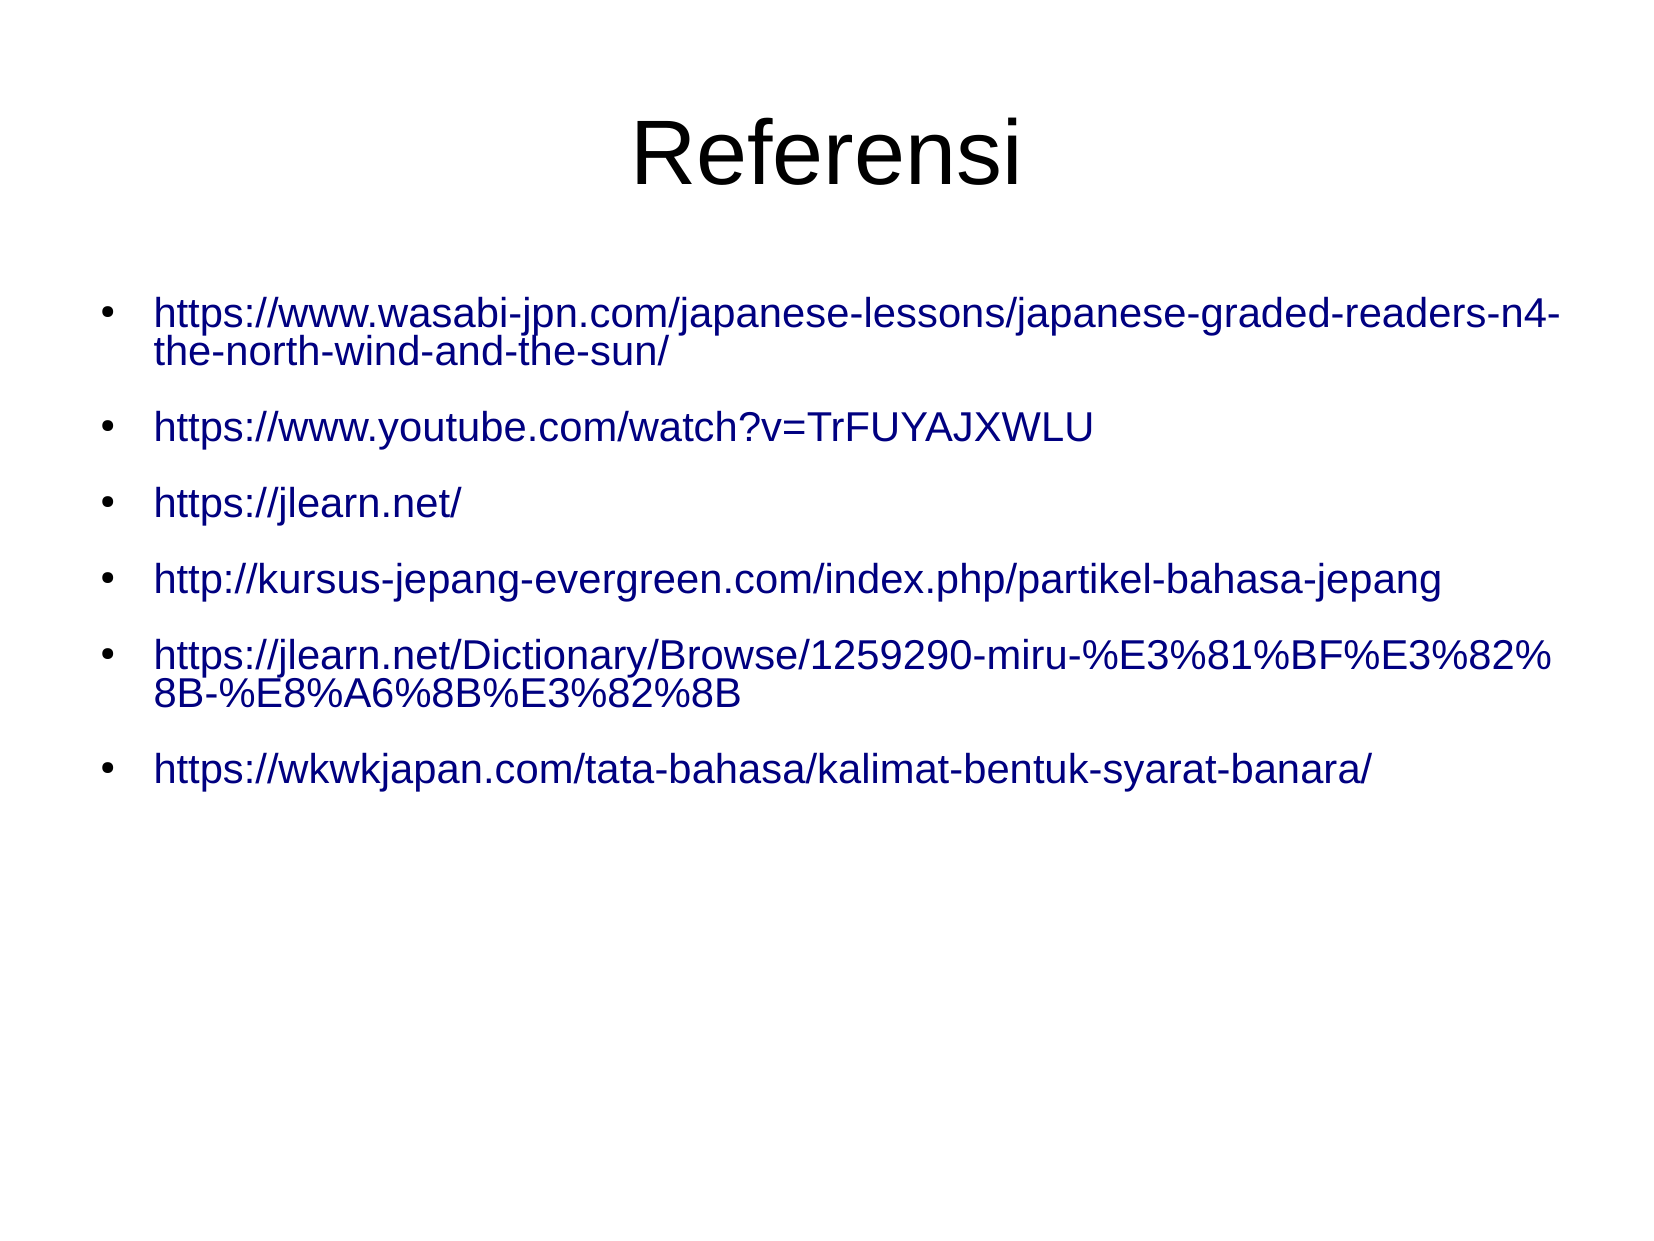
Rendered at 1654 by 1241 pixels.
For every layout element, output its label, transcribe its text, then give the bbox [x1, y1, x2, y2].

list https://www.wasabi-jpn.com/japanese-lessons/japanese-graded-readers-n4-the-north-wind-and-the-sun/ https://www.youtube.com/watch?v=TrFUYAJXWLU https://jlearn.net/ http://kursus-jepang-evergreen.com/index.php/partikel-bahasa-jepang https://jlearn.net/Dictionary/Browse/1259290-miru-%E3%81%BF%E3%82%8B-%E8%A6%8B%E3%82%8B https://wkwkjapan.com/tata-bahasa/kalimat-bentuk-syarat-banara/ [82, 290, 1571, 1010]
title Referensi [82, 49, 1571, 257]
